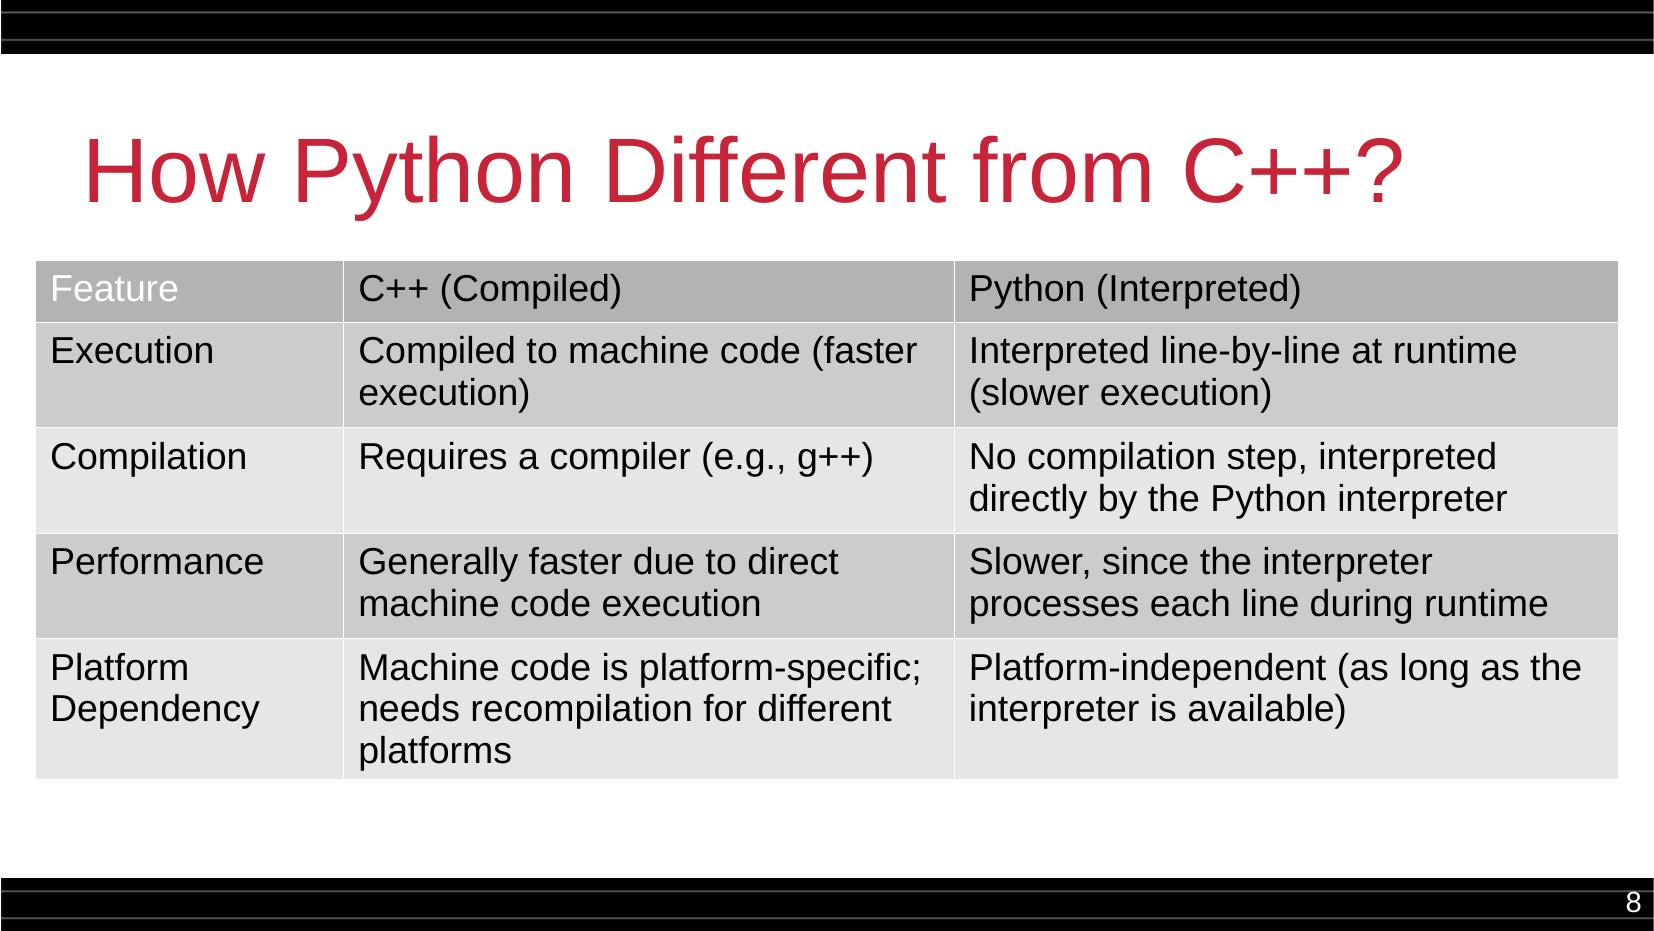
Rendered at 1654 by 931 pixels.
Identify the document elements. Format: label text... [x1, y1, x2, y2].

table_cell Compiled to machine code (faster execution) [344, 323, 954, 427]
table_cell Platform Dependency [36, 639, 343, 779]
picture [1, 0, 1654, 54]
table_cell Machine code is platform-specific; needs recompilation for different platforms [344, 639, 954, 779]
table_header C++ (Compiled) [344, 261, 954, 322]
picture [1, 878, 1654, 931]
title How Python Different from C++? [82, 92, 1571, 249]
table_header Feature [36, 261, 343, 322]
table_cell Requires a compiler (e.g., g++) [344, 428, 954, 533]
table_cell No compilation step, interpreted directly by the Python interpreter [955, 428, 1618, 533]
table_cell Compilation [36, 428, 343, 533]
table_cell Platform-independent (as long as the interpreter is available) [955, 639, 1618, 779]
table_cell Generally faster due to direct machine code execution [344, 534, 954, 638]
table_cell Execution [36, 323, 343, 427]
table_cell Interpreted line-by-line at runtime (slower execution) [955, 323, 1618, 427]
table_cell Slower, since the interpreter processes each line during runtime [955, 534, 1618, 638]
table_cell Performance [36, 534, 343, 638]
table_header Python (Interpreted) [955, 261, 1618, 322]
